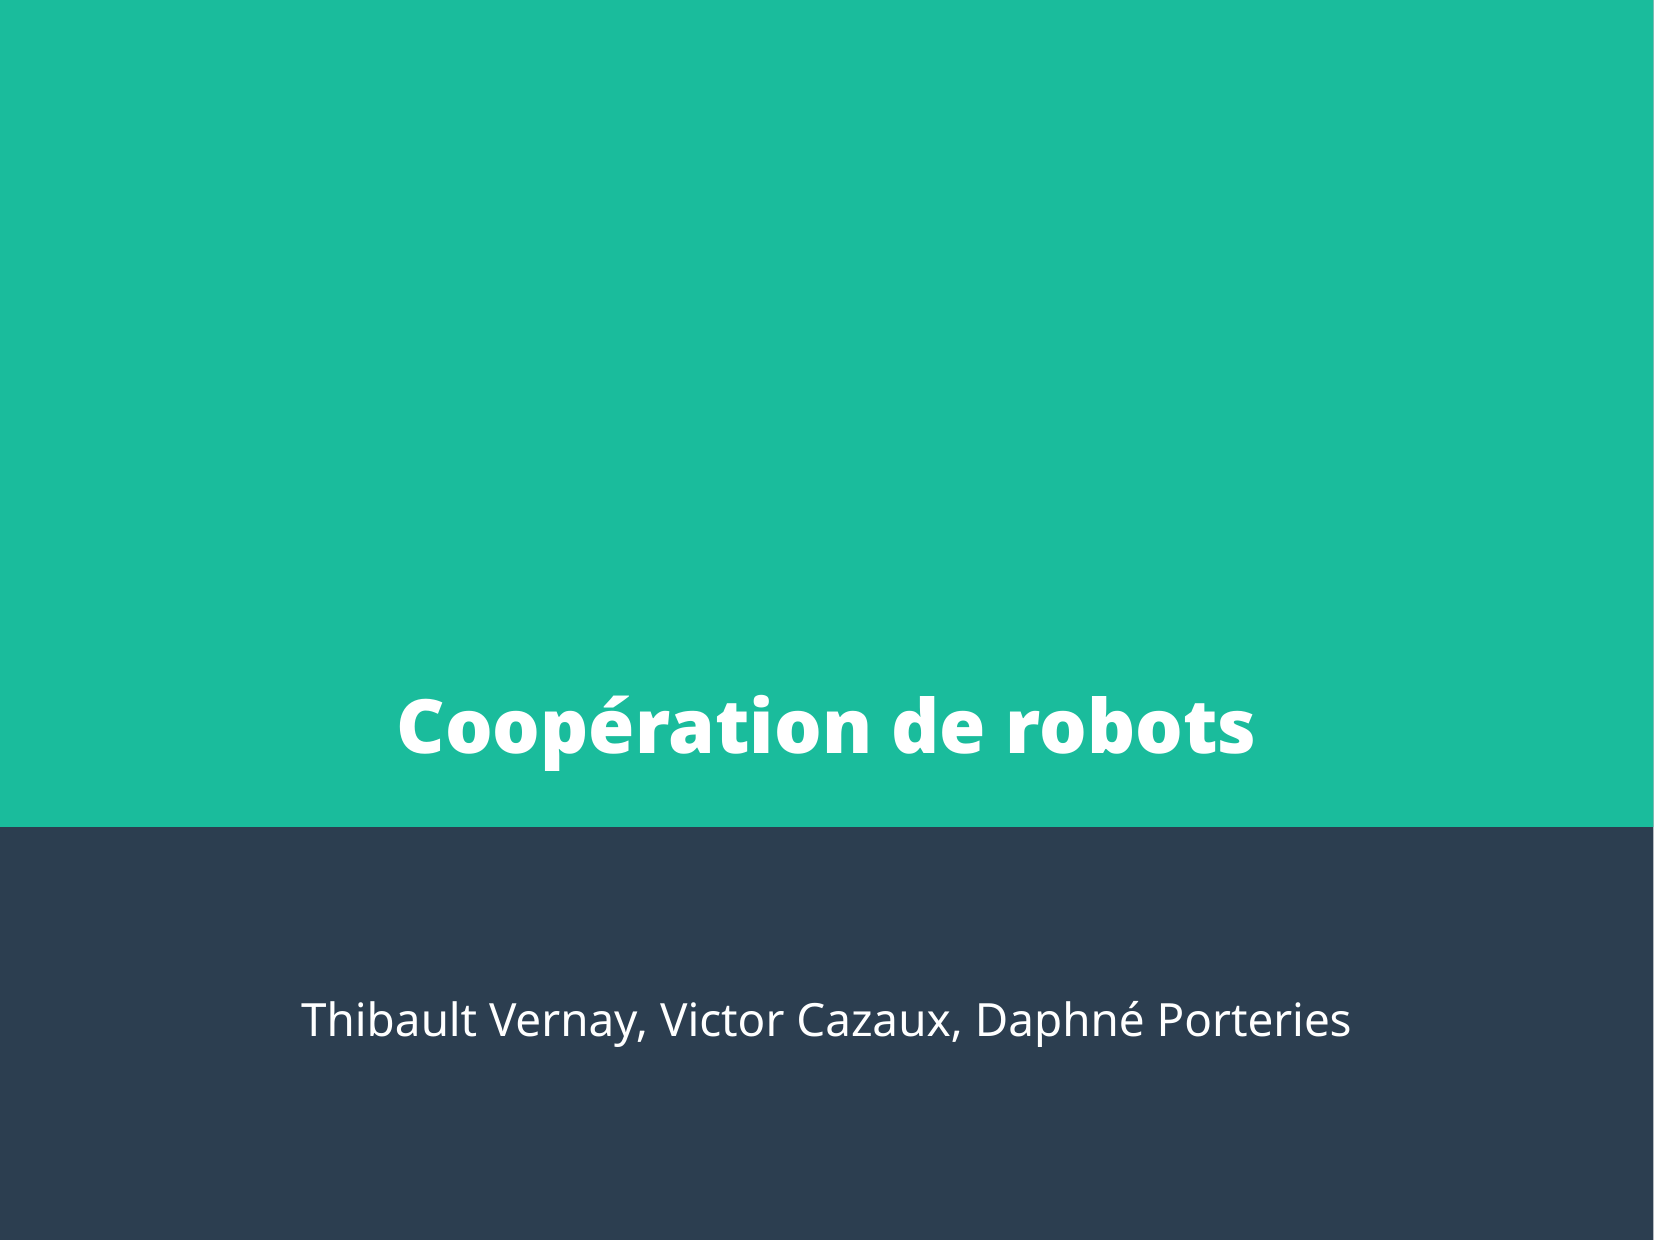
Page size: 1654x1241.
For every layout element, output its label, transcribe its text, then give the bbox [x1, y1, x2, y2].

subtitle Thibault Vernay, Victor Cazaux, Daphné Porteries [59, 856, 1595, 1182]
title Coopération de robots [59, 620, 1595, 778]
